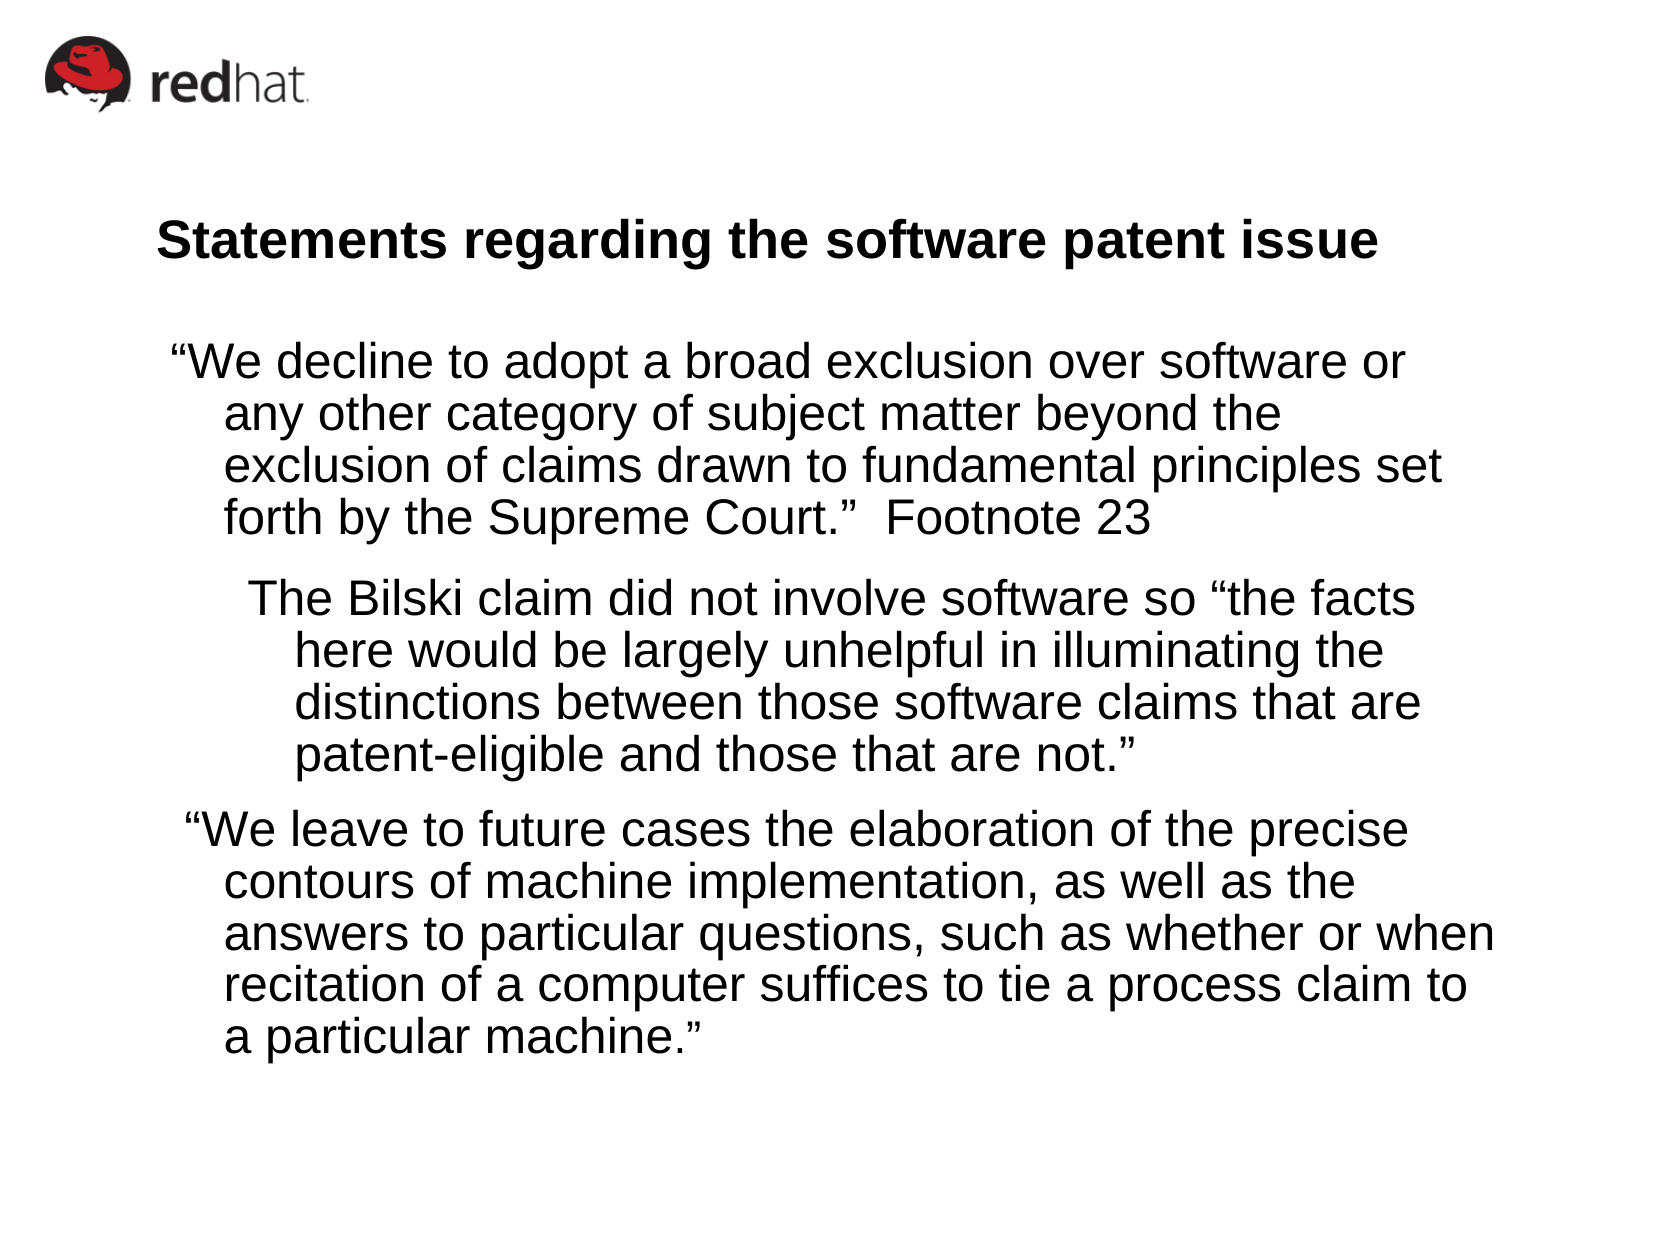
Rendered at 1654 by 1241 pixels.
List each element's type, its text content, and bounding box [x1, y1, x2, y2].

title Statements regarding the software patent issue [156, 204, 1502, 280]
list “We decline to adopt a broad exclusion over software or any other category of subject matter beyond the exclusion of claims drawn to fundamental principles set forth by the Supreme Court.” Footnote 23 The Bilski claim did not involve software so “the facts here would be largely unhelpful in illuminating the distinctions between those software claims that are patent-eligible and those that are not.” “We leave to future cases the elaboration of the precise contours of machine implementation, as well as the answers to particular questions, such as whether or when recitation of a computer suffices to tie a process claim to a particular machine.” [152, 337, 1498, 1116]
picture [45, 36, 309, 122]
